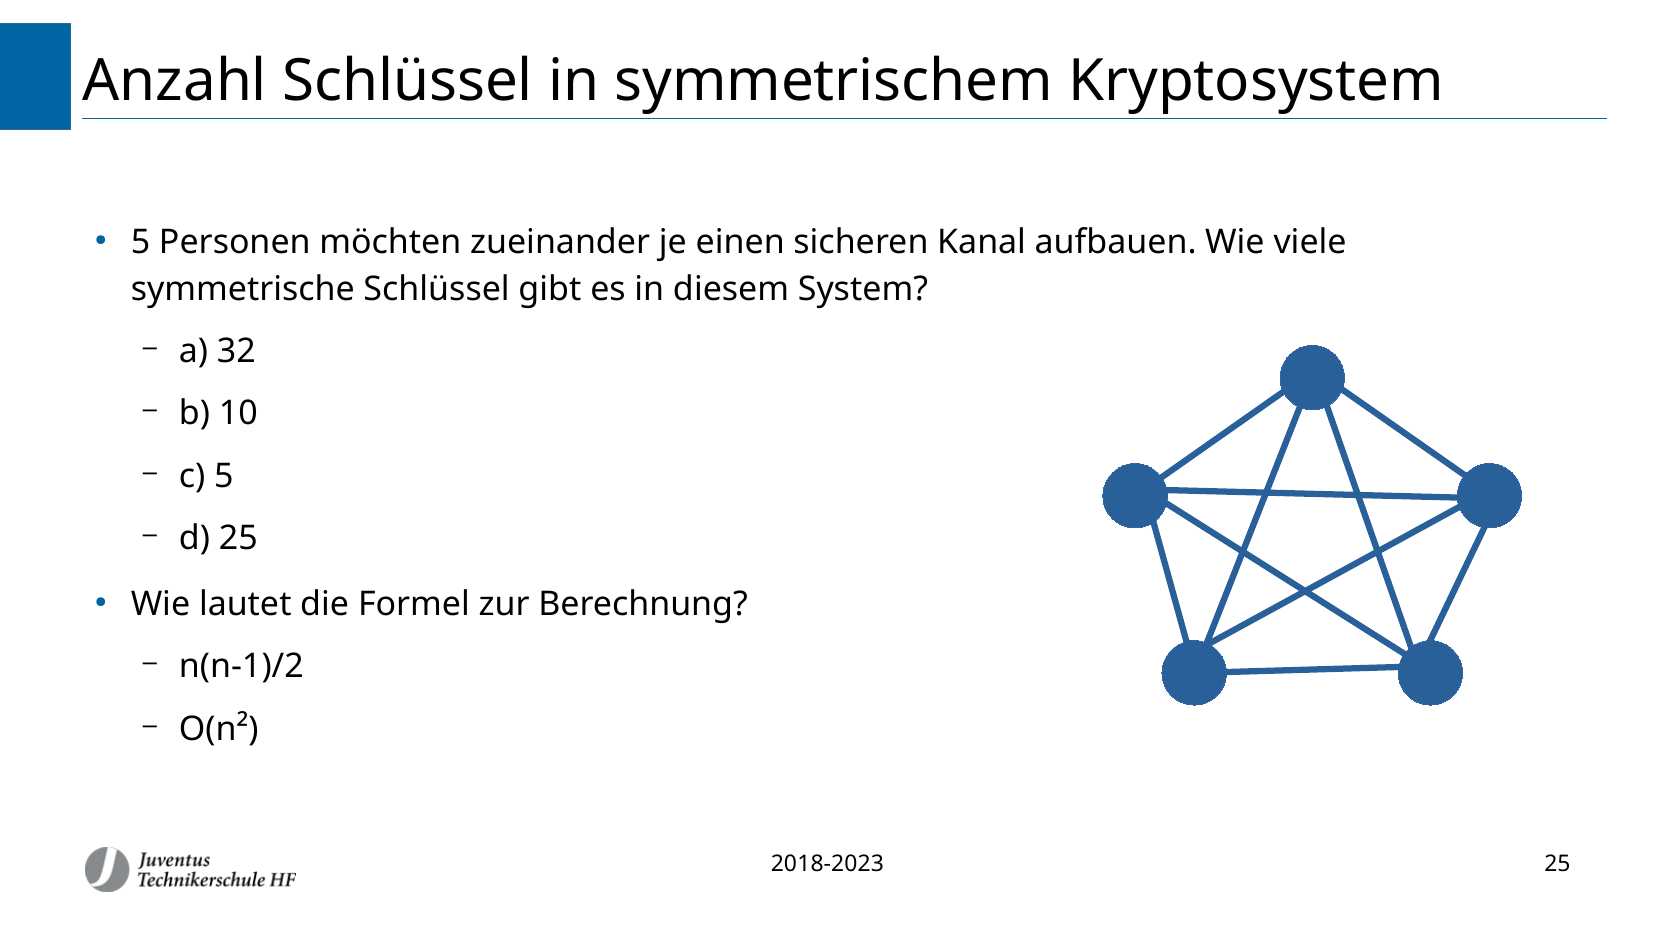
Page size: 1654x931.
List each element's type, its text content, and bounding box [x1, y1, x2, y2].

picture [85, 847, 296, 892]
text_box [1398, 640, 1463, 706]
list 5 Personen möchten zueinander je einen sicheren Kanal aufbauen. Wie viele symmetrische Schlüssel gibt es in diesem System? a) 32 b) 10 c) 5 d) 25 Wie lautet die Formel zur Berechnung? n(n-1)/2 O(n²) [82, 217, 1571, 758]
text_box [1102, 463, 1168, 528]
title Anzahl Schlüssel in symmetrischem Kryptosystem [82, 37, 1571, 119]
text_box [1280, 345, 1345, 410]
text_box [1161, 640, 1227, 706]
text_box [1457, 463, 1522, 528]
